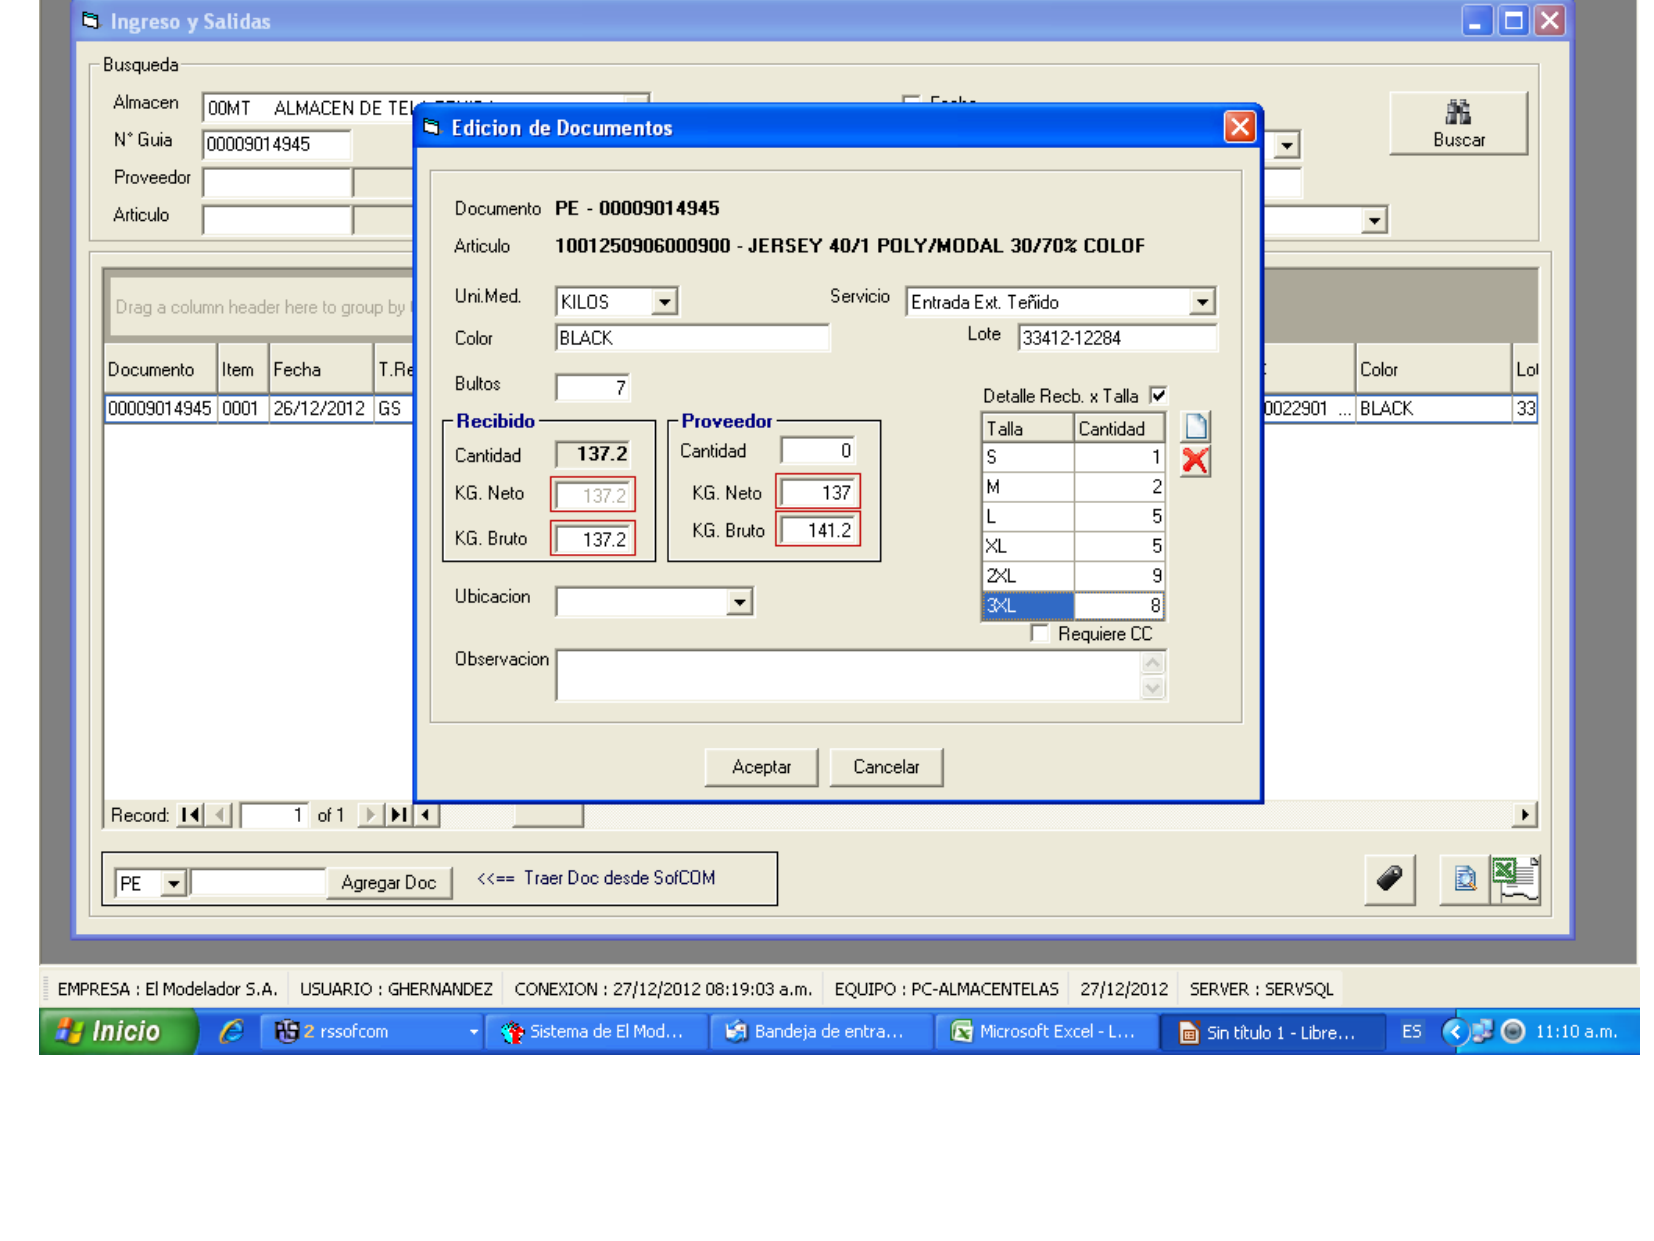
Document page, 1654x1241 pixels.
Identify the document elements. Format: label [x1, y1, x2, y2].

picture [39, 0, 1640, 1055]
